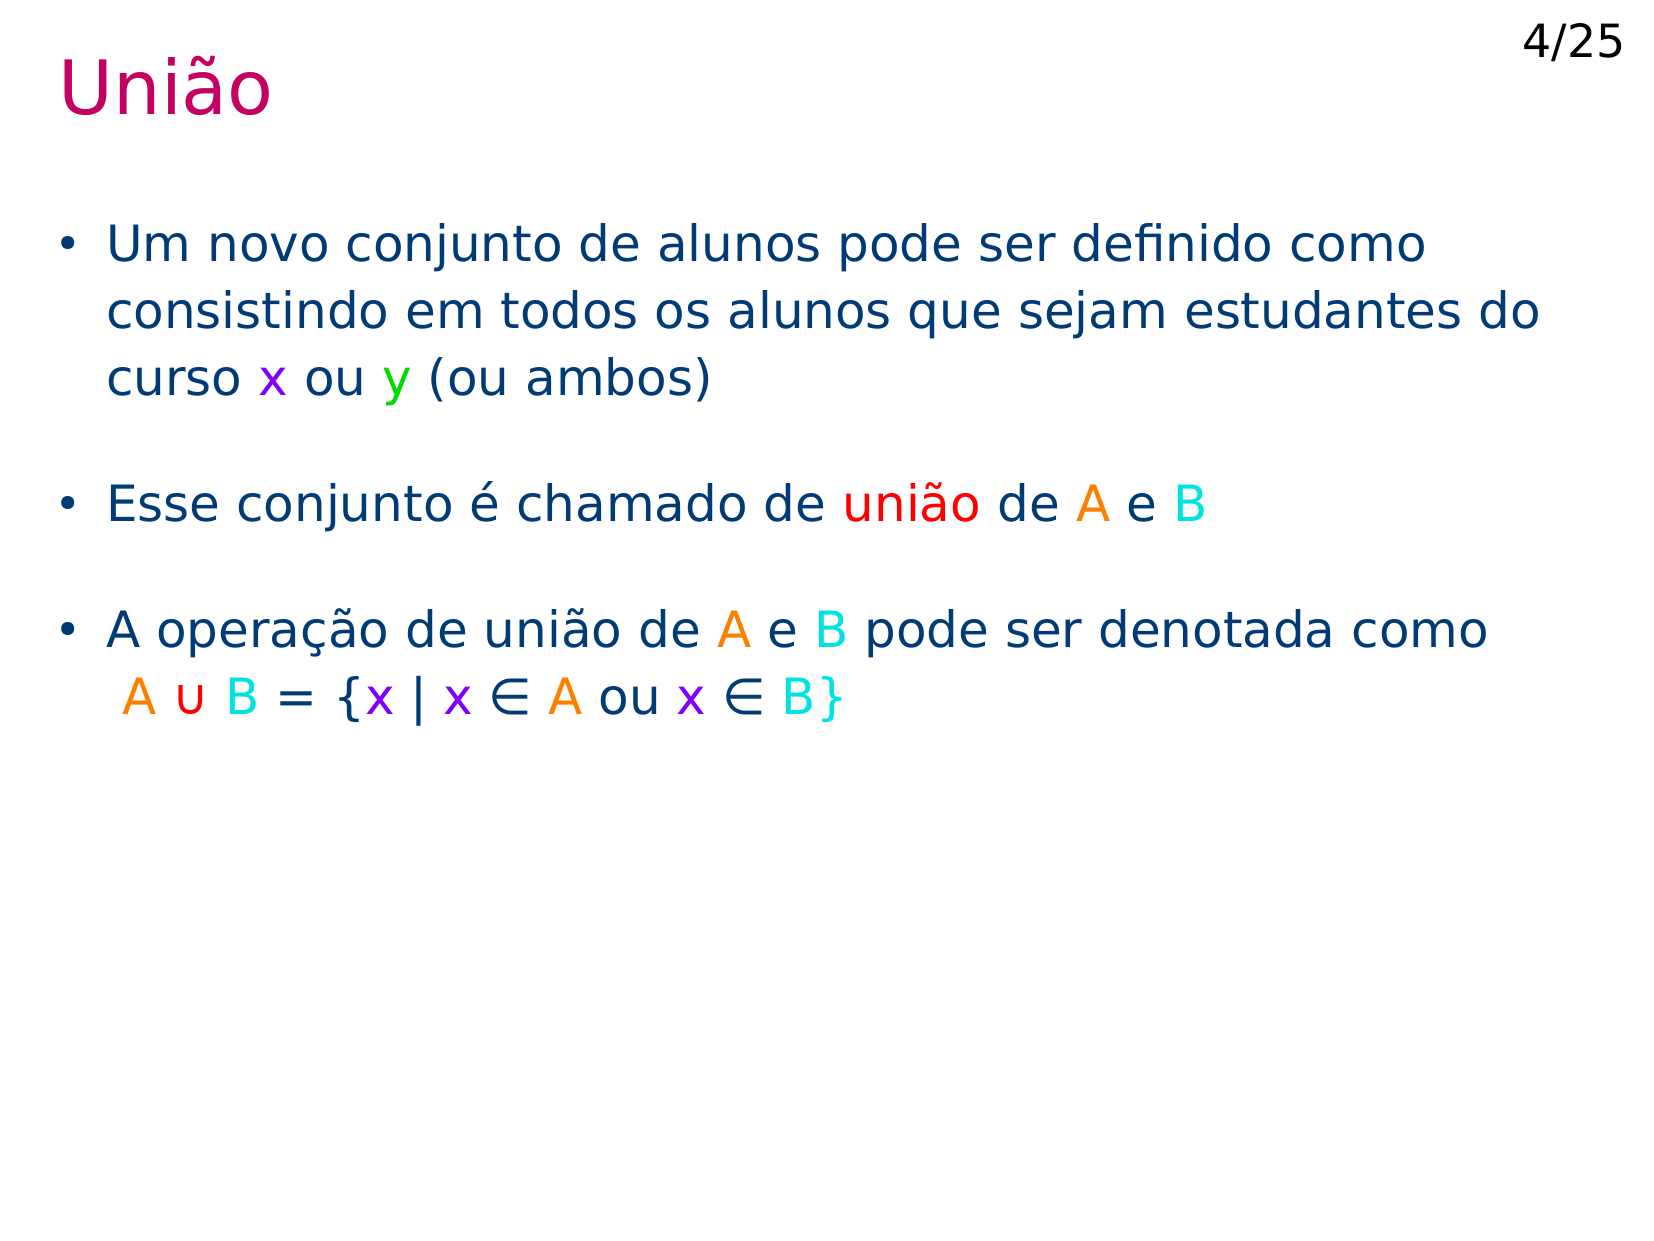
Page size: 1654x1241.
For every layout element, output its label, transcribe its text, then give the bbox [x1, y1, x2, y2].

list Um novo conjunto de alunos pode ser definido como consistindo em todos os alunos que sejam estudantes do curso x ou y (ou ambos) Esse conjunto é chamado de união de A e B A operação de união de A e B pode ser denotada como A ∪ B = {x | x ∈ A ou x ∈ B} [59, 206, 1625, 1211]
title União [59, 29, 1625, 148]
